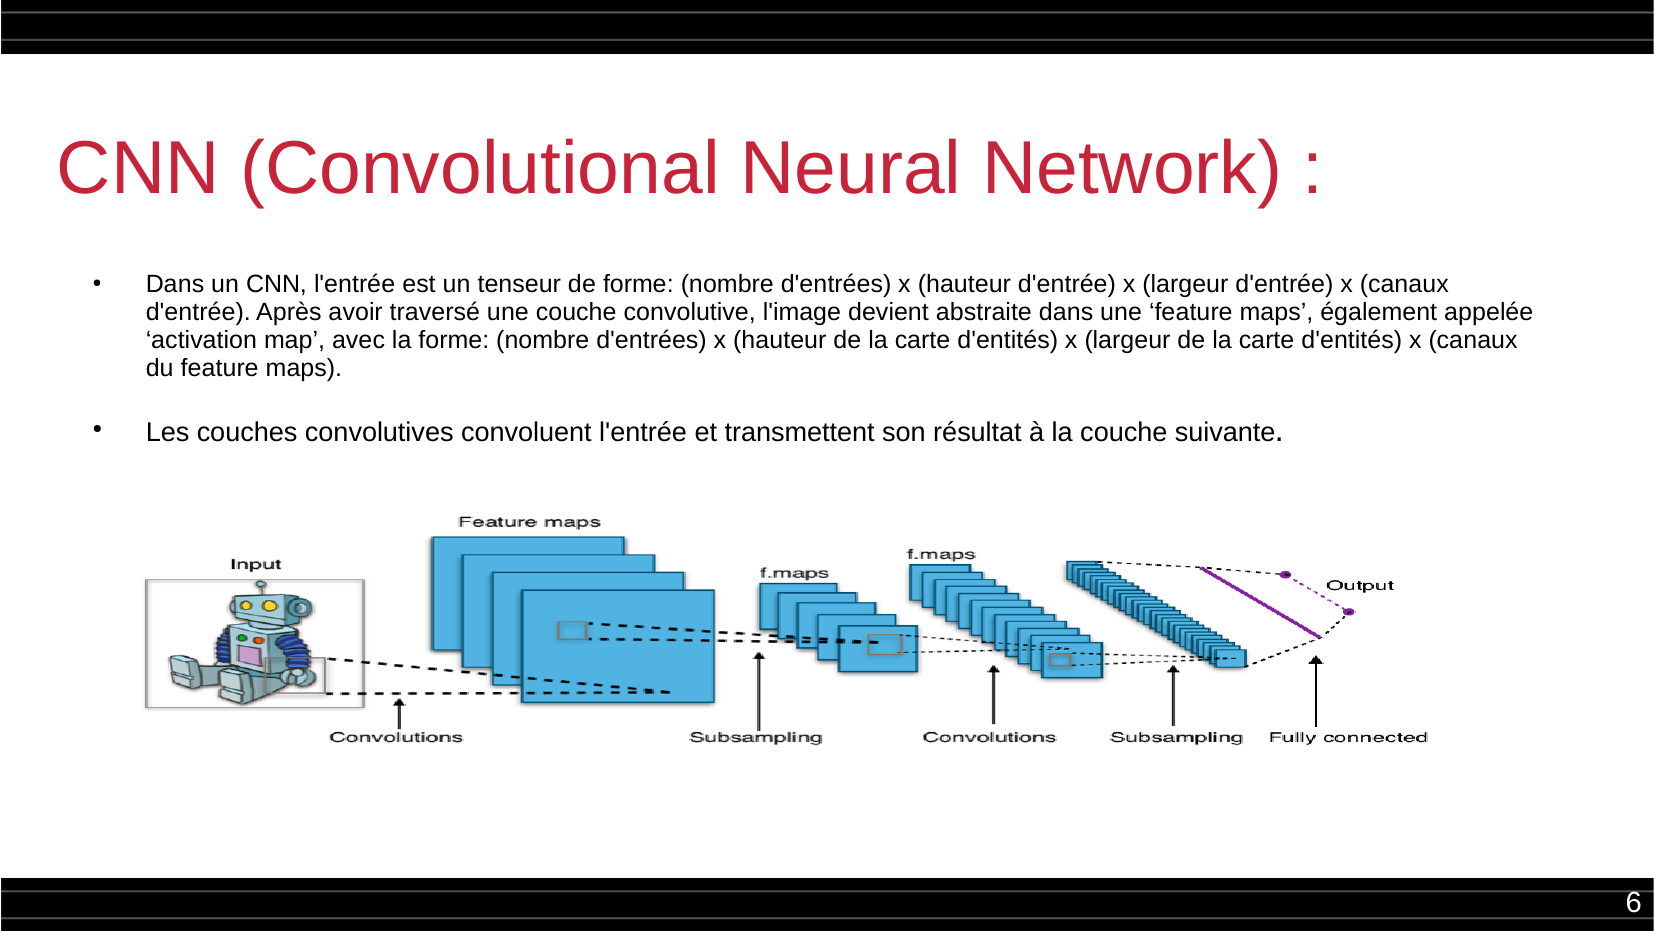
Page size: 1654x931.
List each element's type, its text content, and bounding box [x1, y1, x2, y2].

picture [120, 509, 1455, 751]
list Dans un CNN, l'entrée est un tenseur de forme: (nombre d'entrées) x (hauteur d'entrée) x (largeur d'entrée) x (canaux d'entrée). Après avoir traversé une couche convolutive, l'image devient abstraite dans une ‘feature maps’, également appelée ‘activation map’, avec la forme: (nombre d'entrées) x (hauteur de la carte d'entités) x (largeur de la carte d'entités) x (canaux du feature maps). Les couches convolutives convoluent l'entrée et transmettent son résultat à la couche suivante. [75, 270, 1553, 631]
title CNN (Convolutional Neural Network) : [56, 90, 1546, 246]
picture [1, 878, 1654, 931]
picture [1, 0, 1654, 54]
